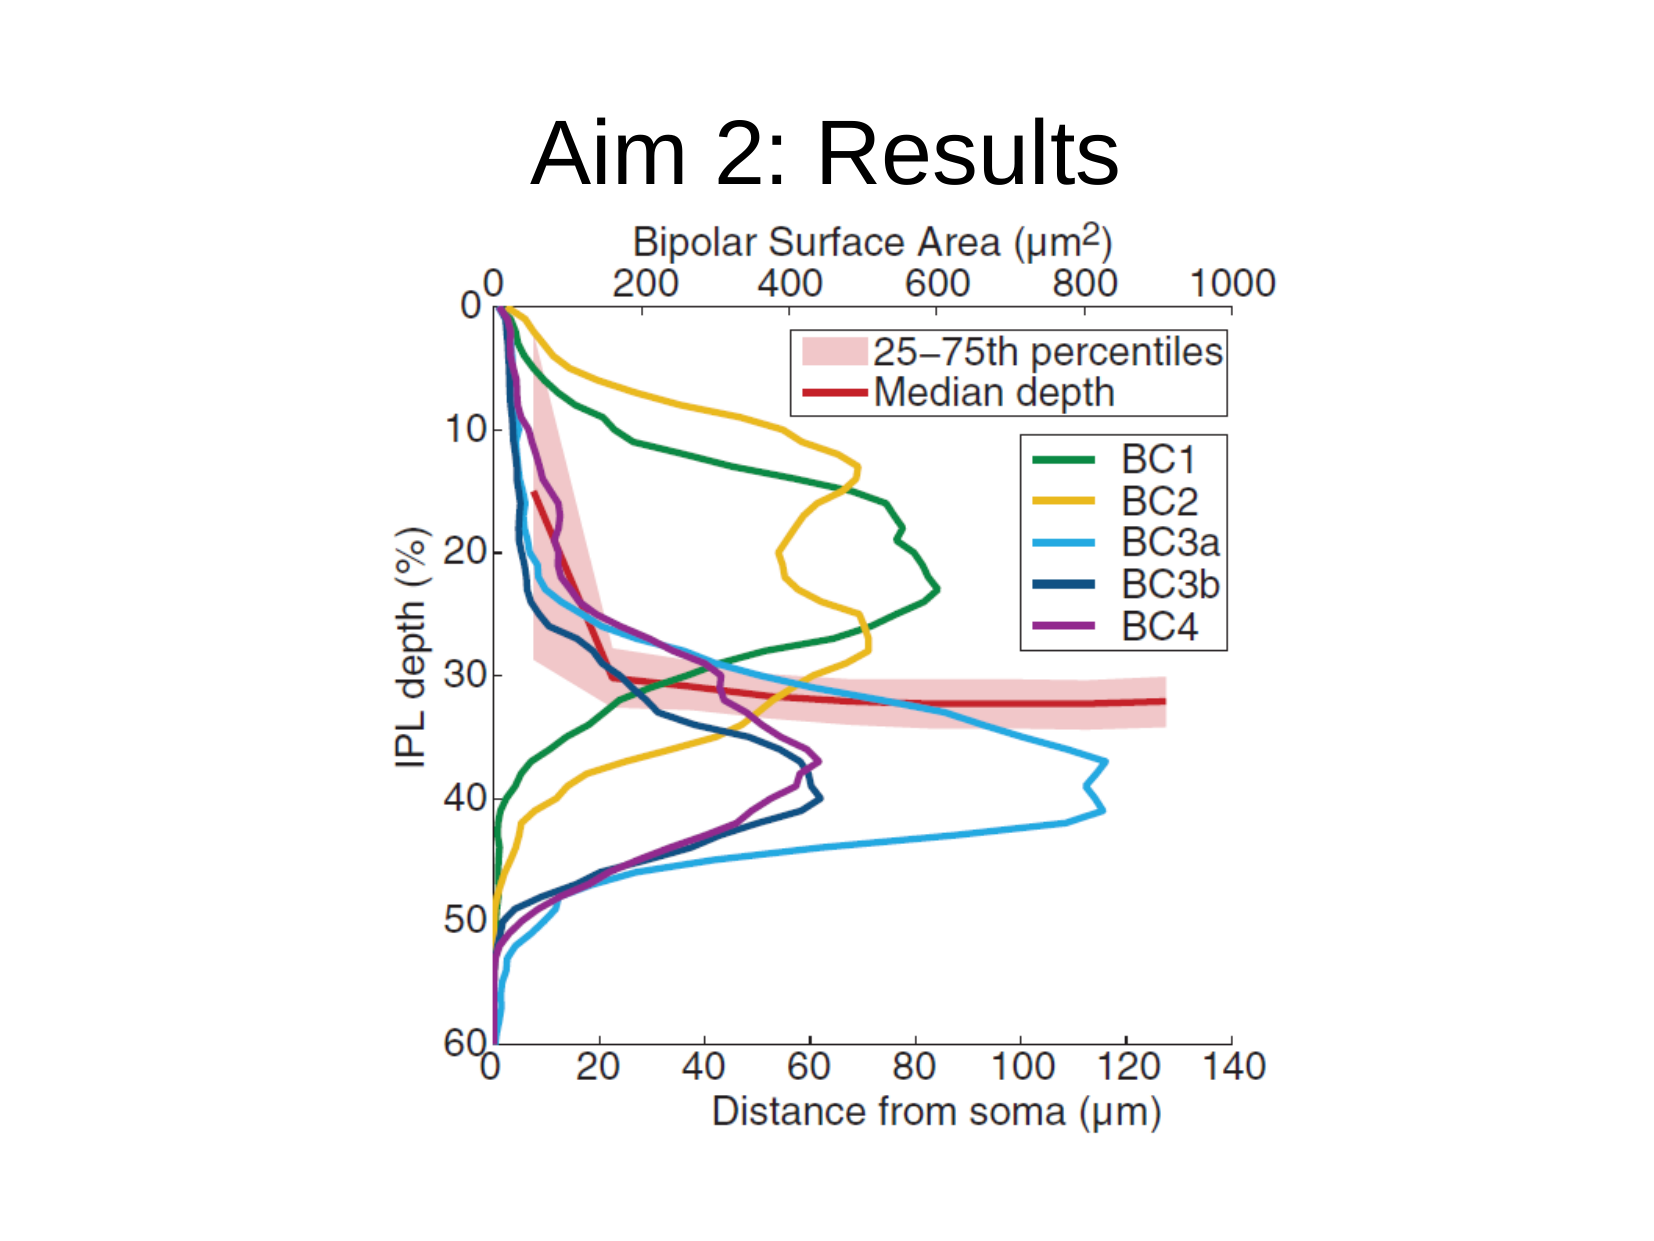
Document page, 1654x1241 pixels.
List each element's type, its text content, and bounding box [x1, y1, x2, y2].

picture [385, 203, 1283, 1156]
title Aim 2: Results [82, 49, 1571, 257]
